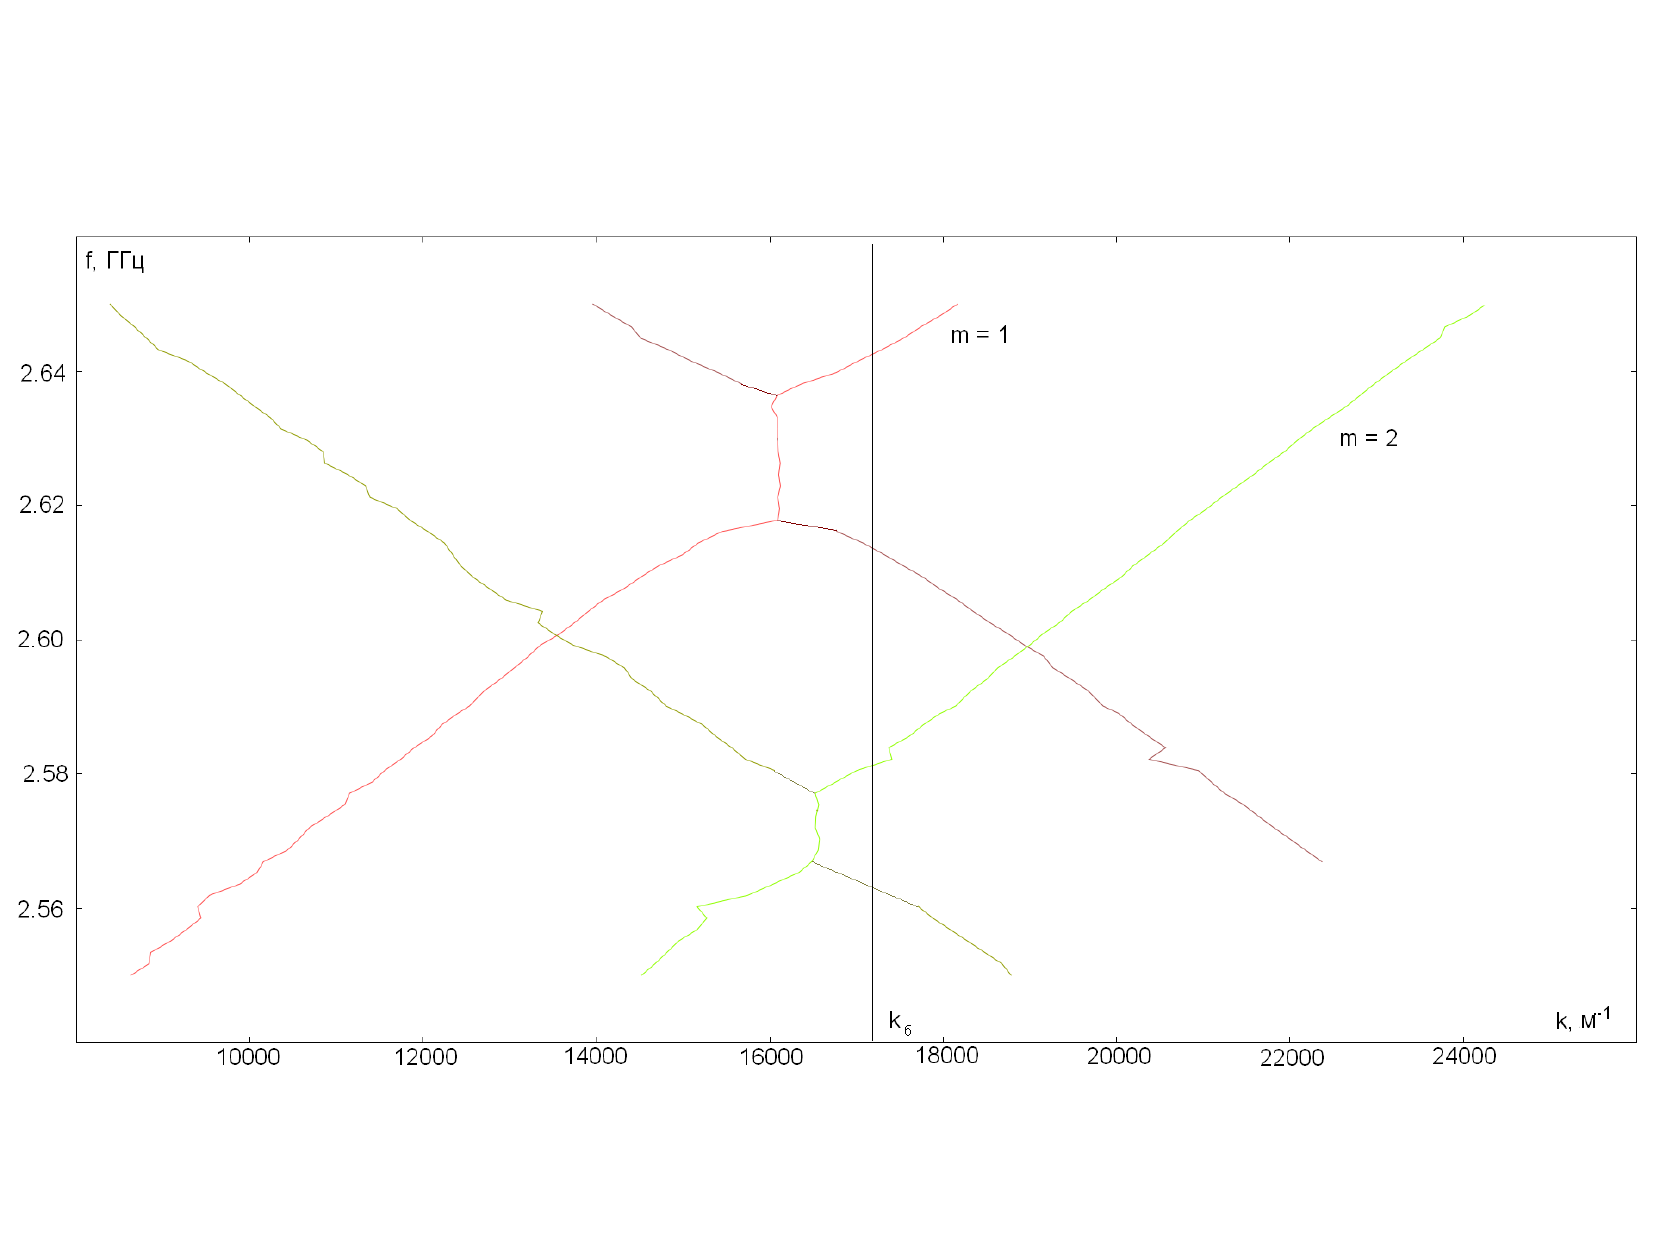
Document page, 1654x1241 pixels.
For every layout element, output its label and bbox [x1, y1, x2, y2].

picture [0, 224, 1654, 1069]
